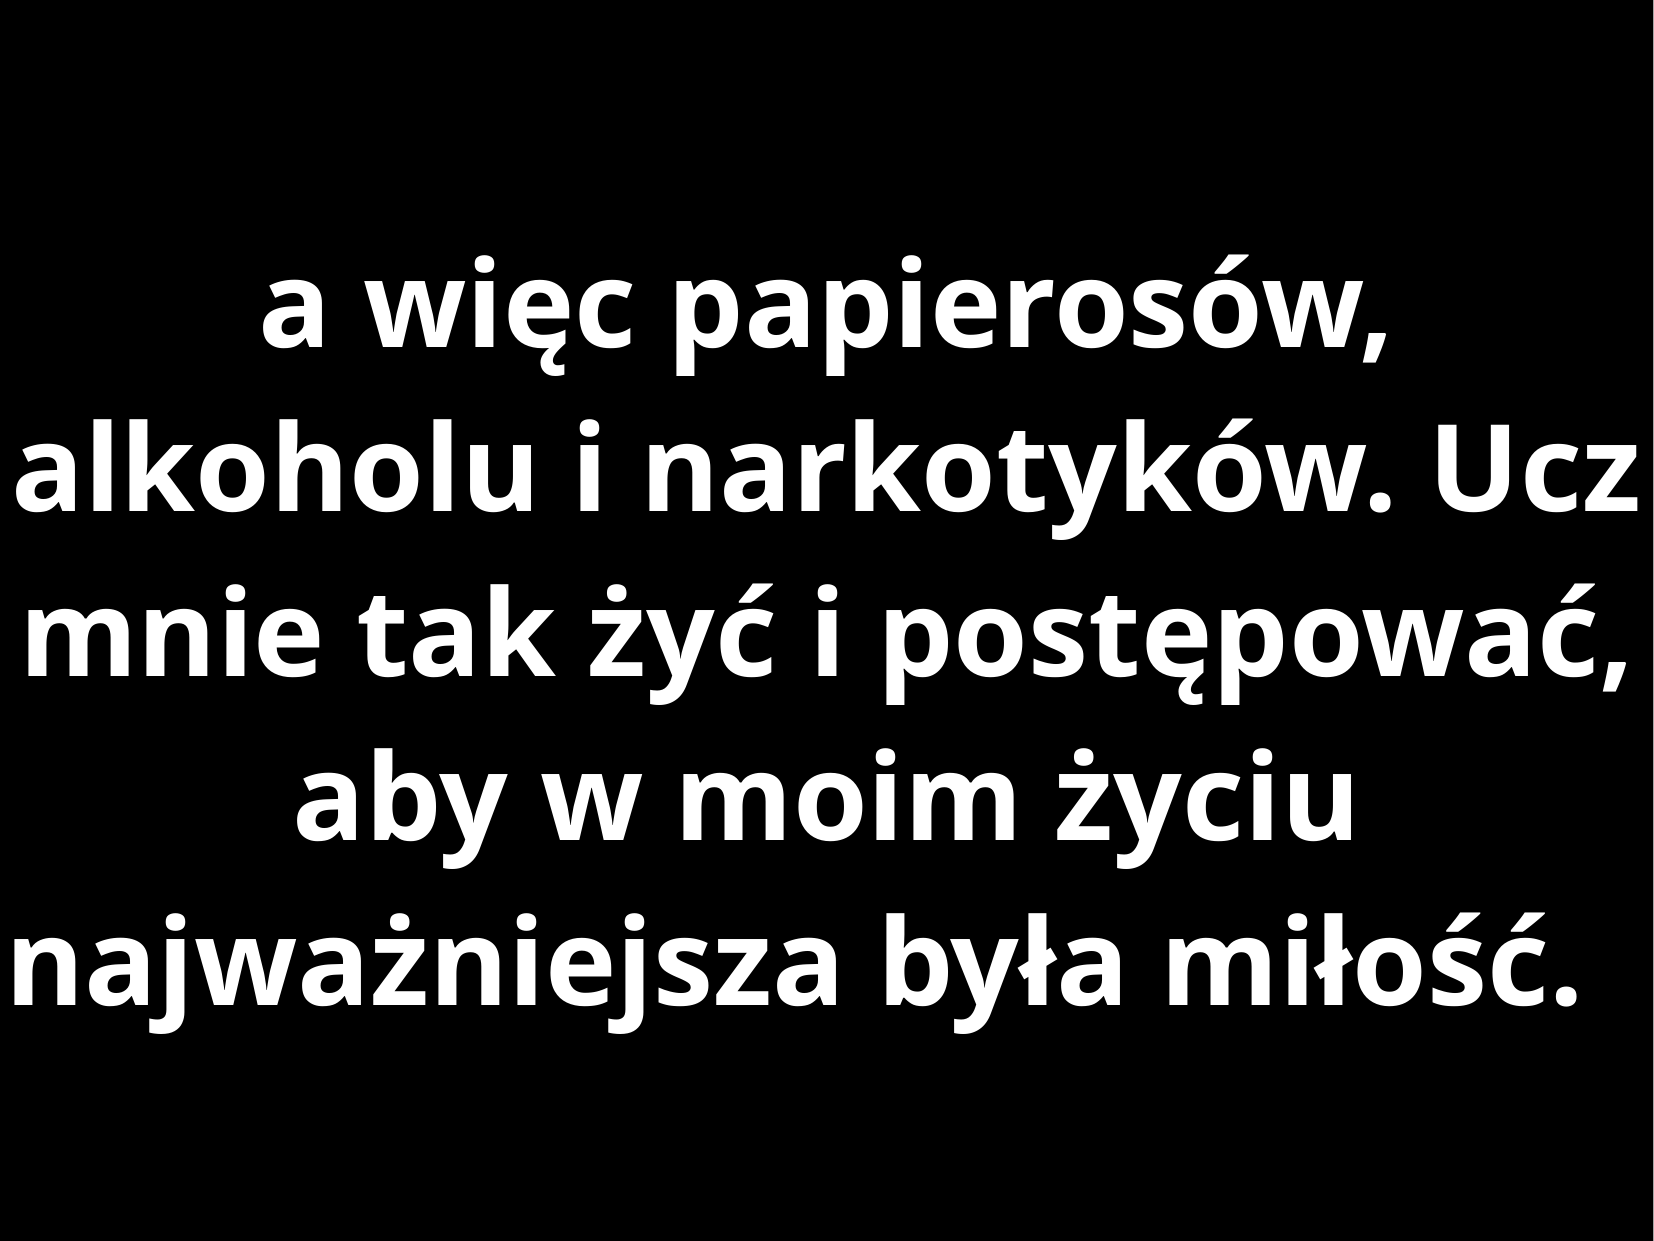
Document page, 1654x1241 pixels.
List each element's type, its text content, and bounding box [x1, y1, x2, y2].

title a więc papierosów, alkoholu i narkotyków. Ucz mnie tak żyć i postępować, aby w moim życiu najważniejsza była miłość. [0, 0, 1654, 1241]
